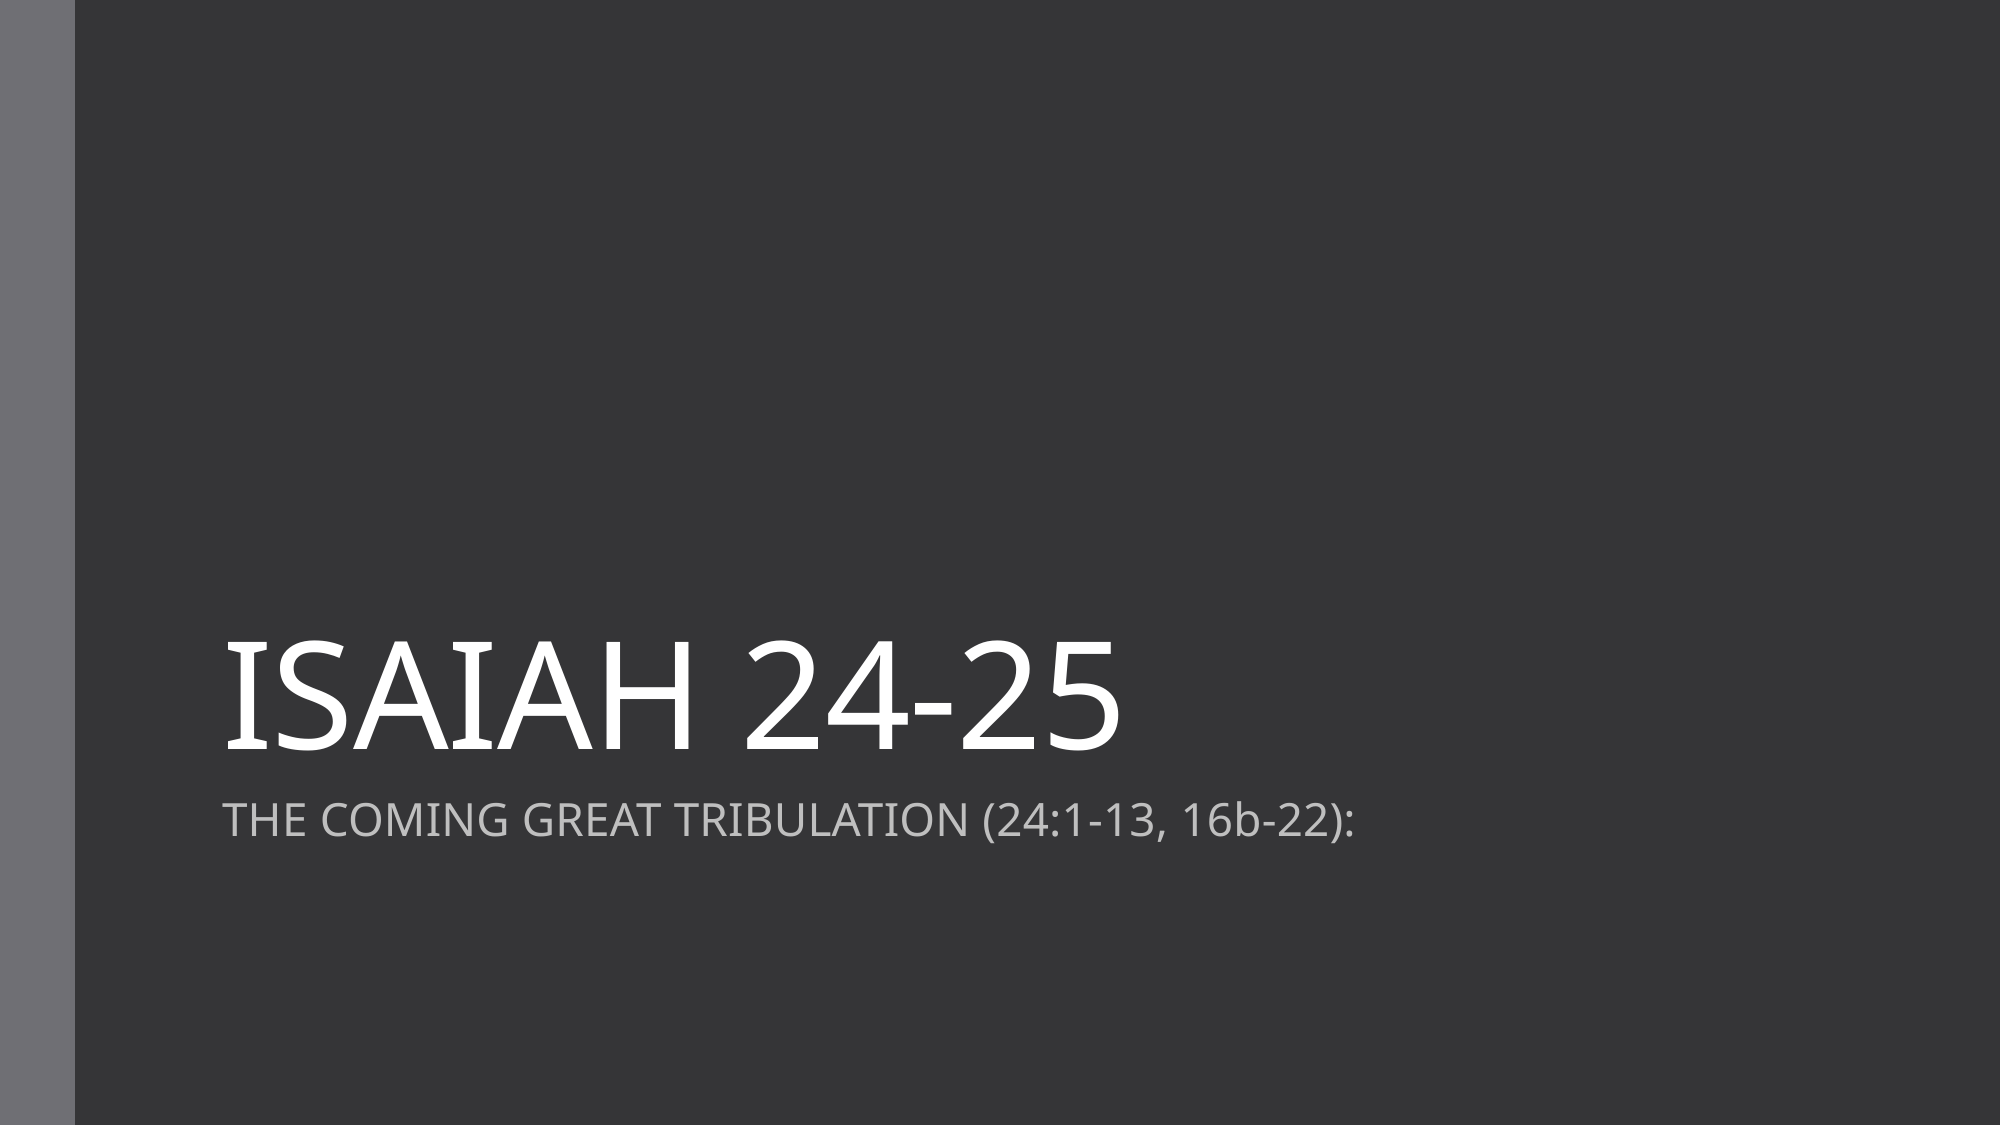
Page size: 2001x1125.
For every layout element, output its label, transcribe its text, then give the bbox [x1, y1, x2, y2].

title ISAIAH 24-25 [206, 124, 1752, 787]
subtitle THE COMING GREAT TRIBULATION (24:1-13, 16b-22): [206, 787, 1752, 1066]
